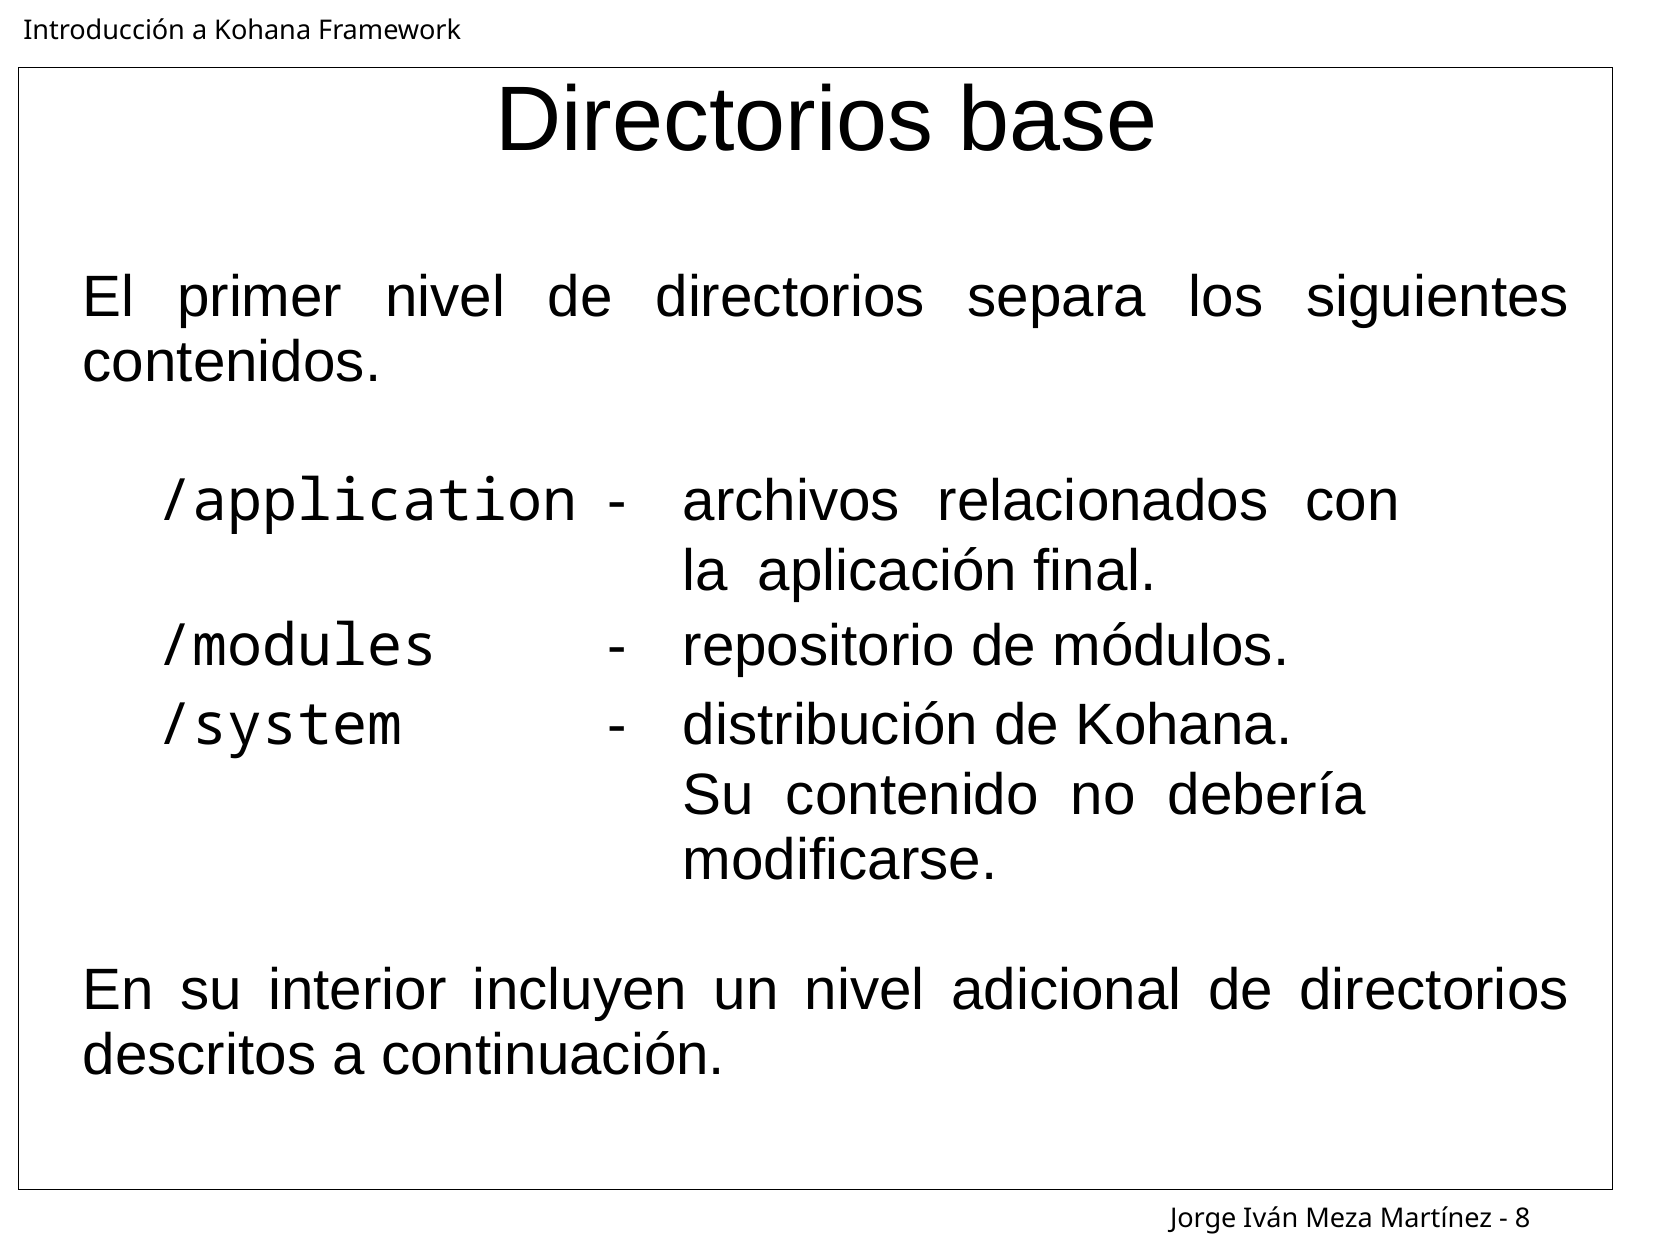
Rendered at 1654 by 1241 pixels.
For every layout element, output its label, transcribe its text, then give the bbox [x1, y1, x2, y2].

subtitle El primer nivel de directorios separa los siguientes contenidos. /application - archivos relacionados con la aplicación final. /modules - repositorio de módulos. /system - distribución de Kohana. Su contenido no debería modificarse. En su interior incluyen un nivel adicional de directorios descritos a continuación. [82, 194, 1571, 1156]
title Directorios base [82, 56, 1571, 181]
